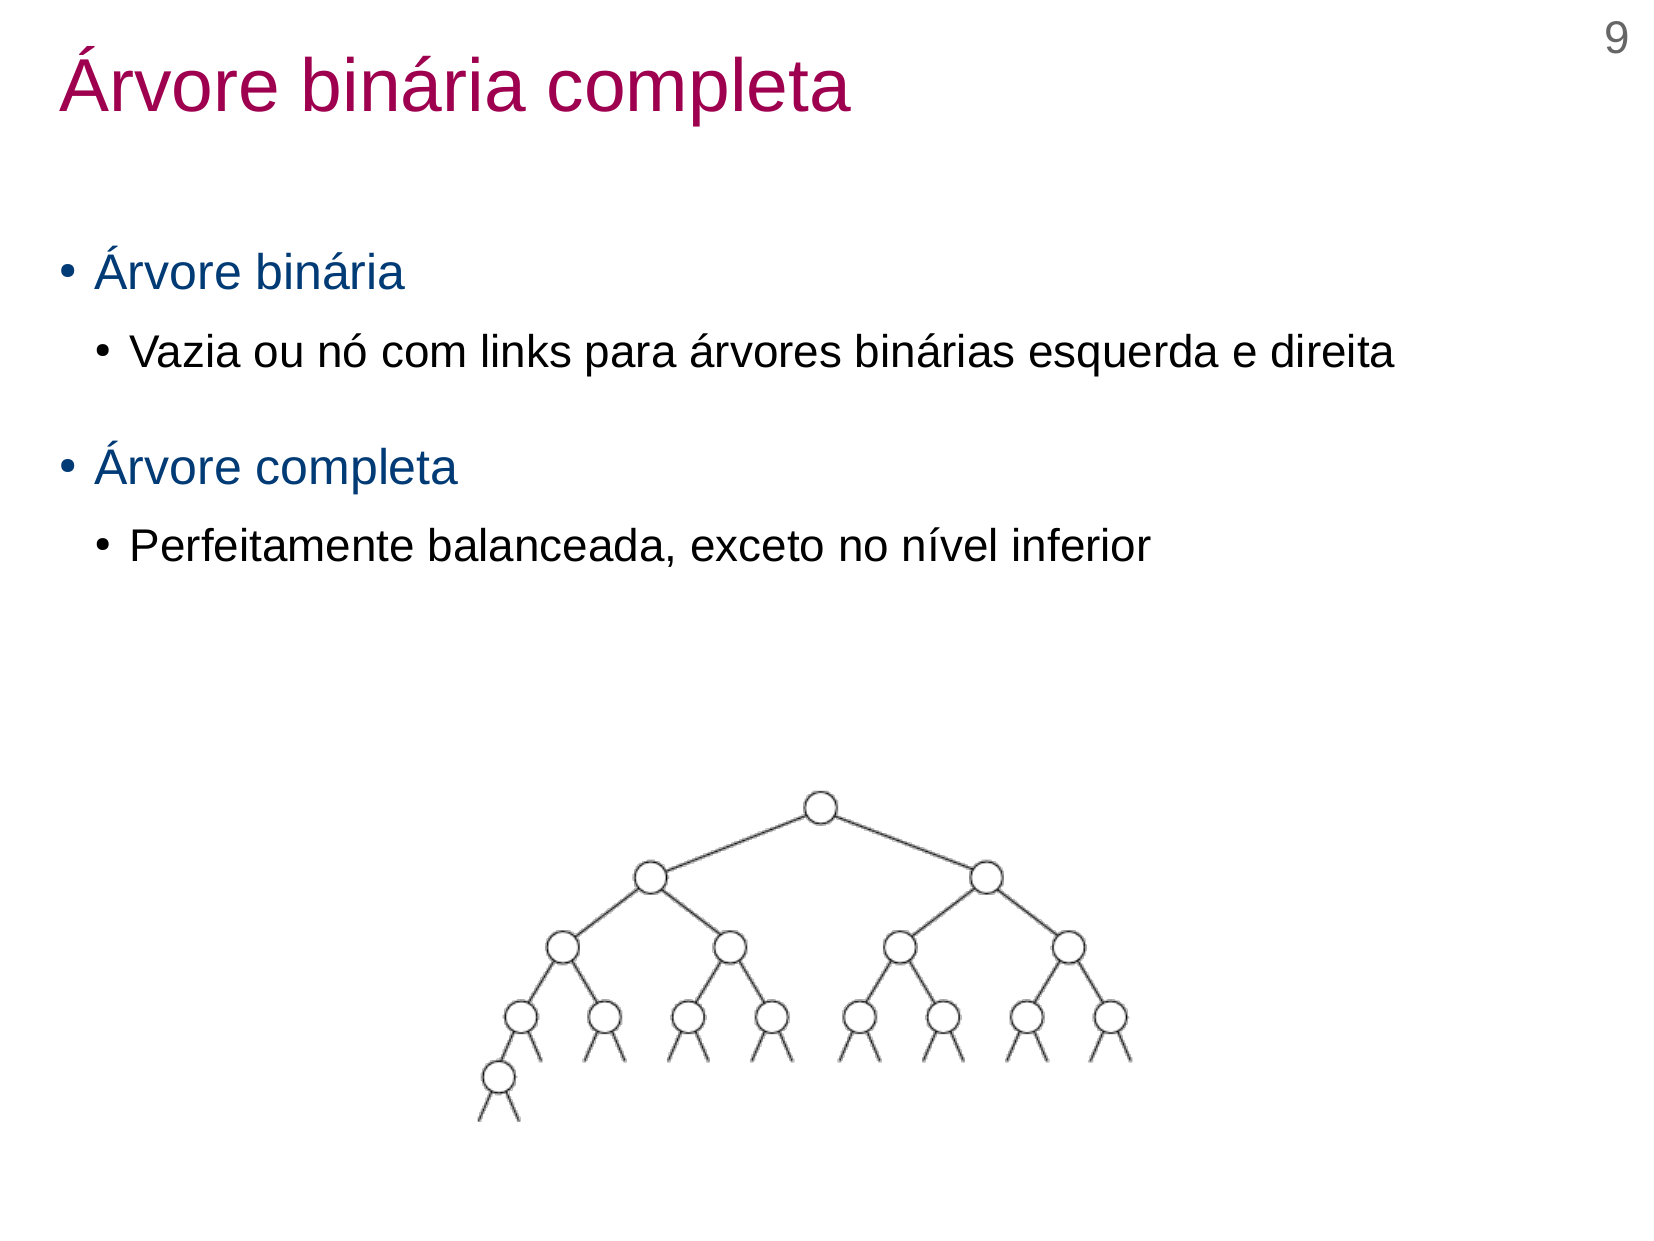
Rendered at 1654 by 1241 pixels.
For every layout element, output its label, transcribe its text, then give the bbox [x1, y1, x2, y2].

list Árvore binária Vazia ou nó com links para árvores binárias esquerda e direita Árvore completa Perfeitamente balanceada, exceto no nível inferior [59, 236, 1595, 1004]
picture [472, 782, 1137, 1125]
title Árvore binária completa [59, 29, 1595, 148]
